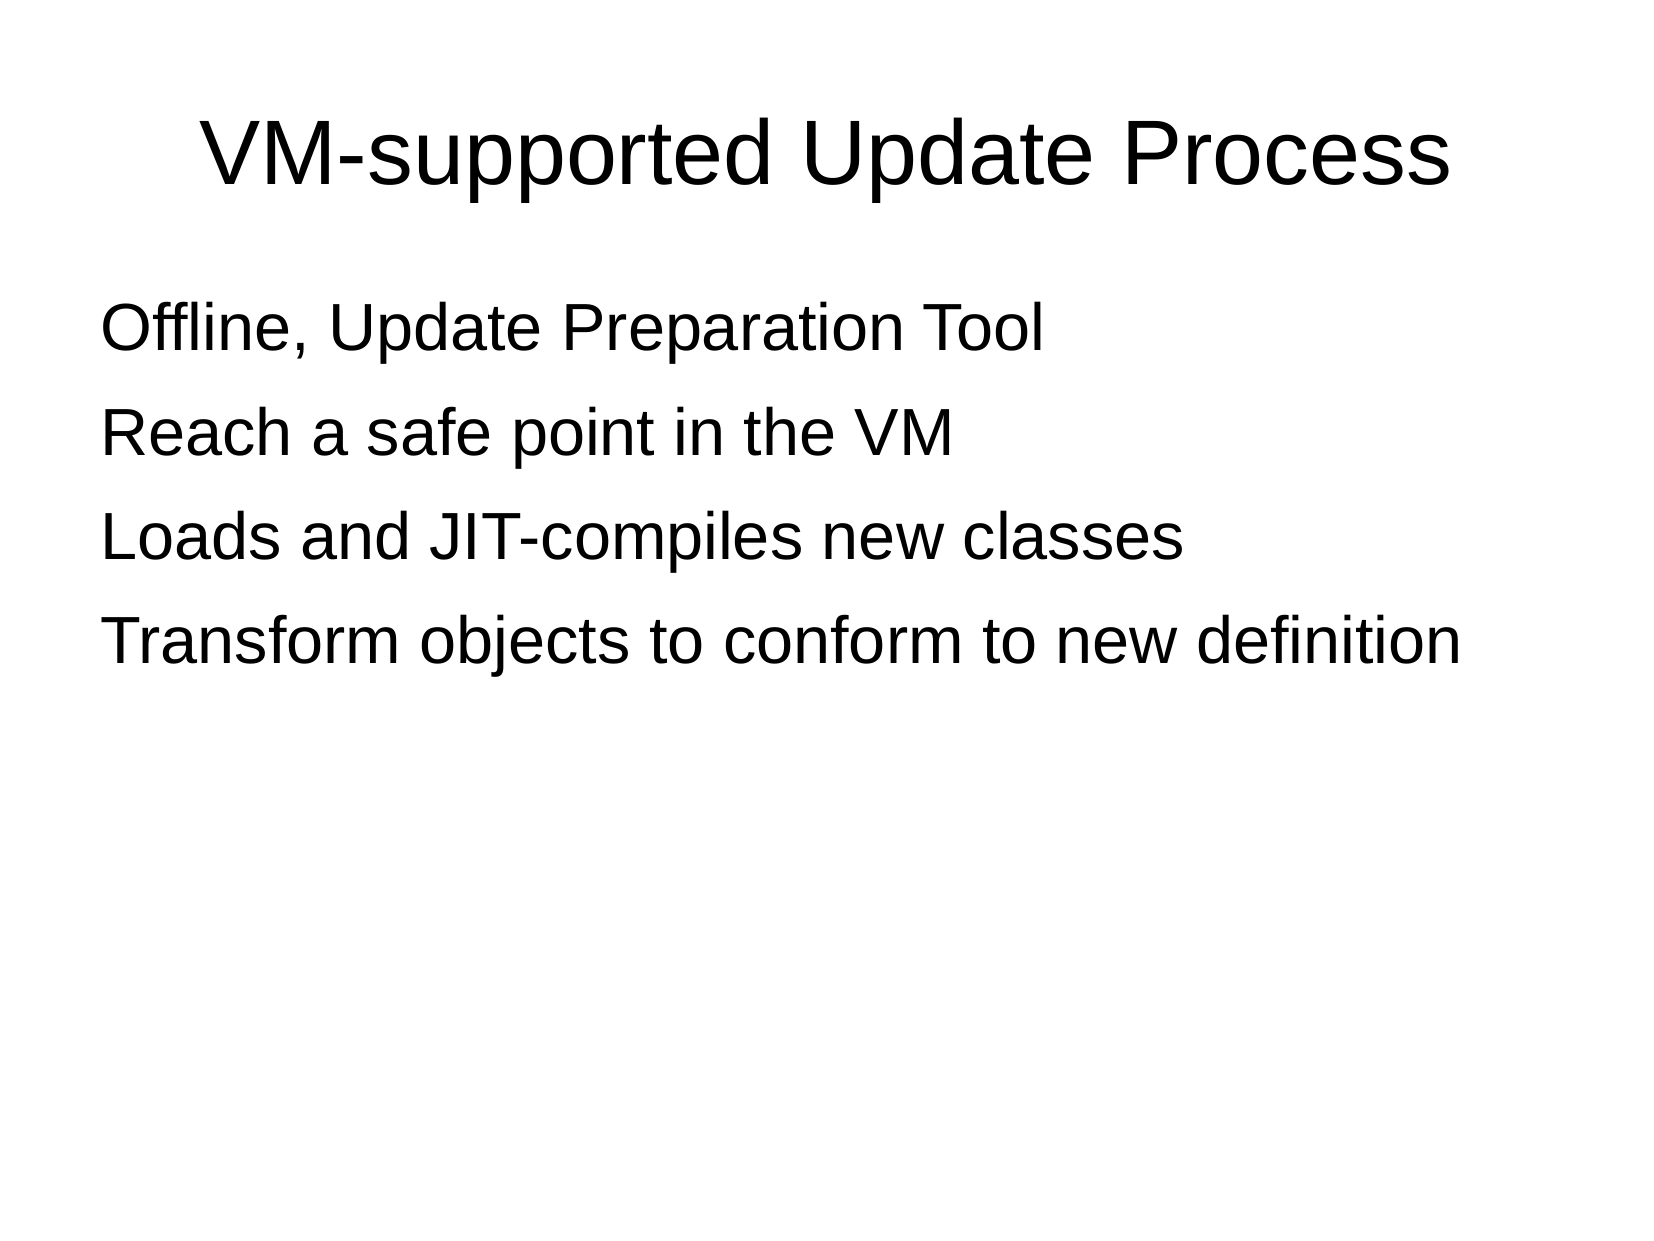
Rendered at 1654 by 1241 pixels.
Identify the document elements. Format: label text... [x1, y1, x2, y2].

title VM-supported Update Process [82, 49, 1571, 257]
list Offline, Update Preparation Tool Reach a safe point in the VM Loads and JIT-compiles new classes Transform objects to conform to new definition [82, 290, 1571, 1094]
